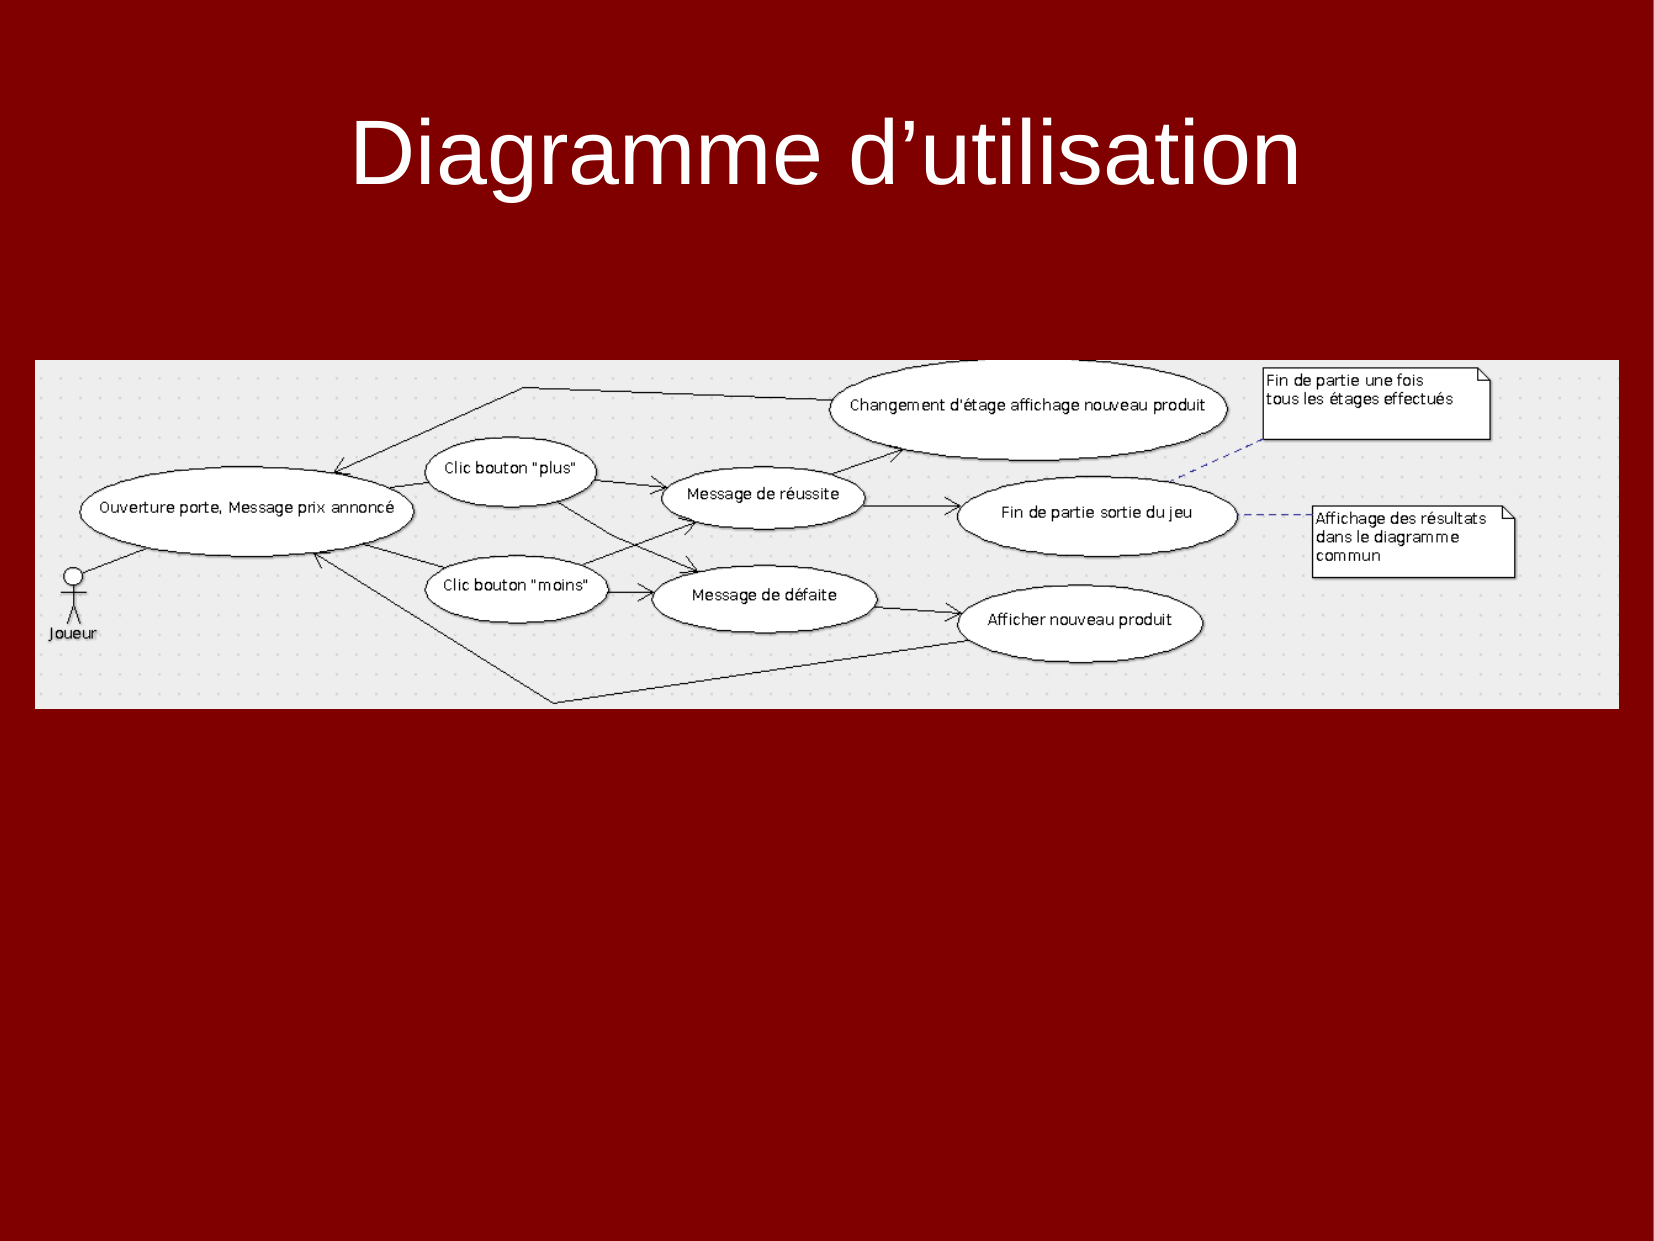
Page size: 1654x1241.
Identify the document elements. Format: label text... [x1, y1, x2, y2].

picture [0, 0, 1654, 1241]
title Diagramme d’utilisation [82, 49, 1571, 257]
